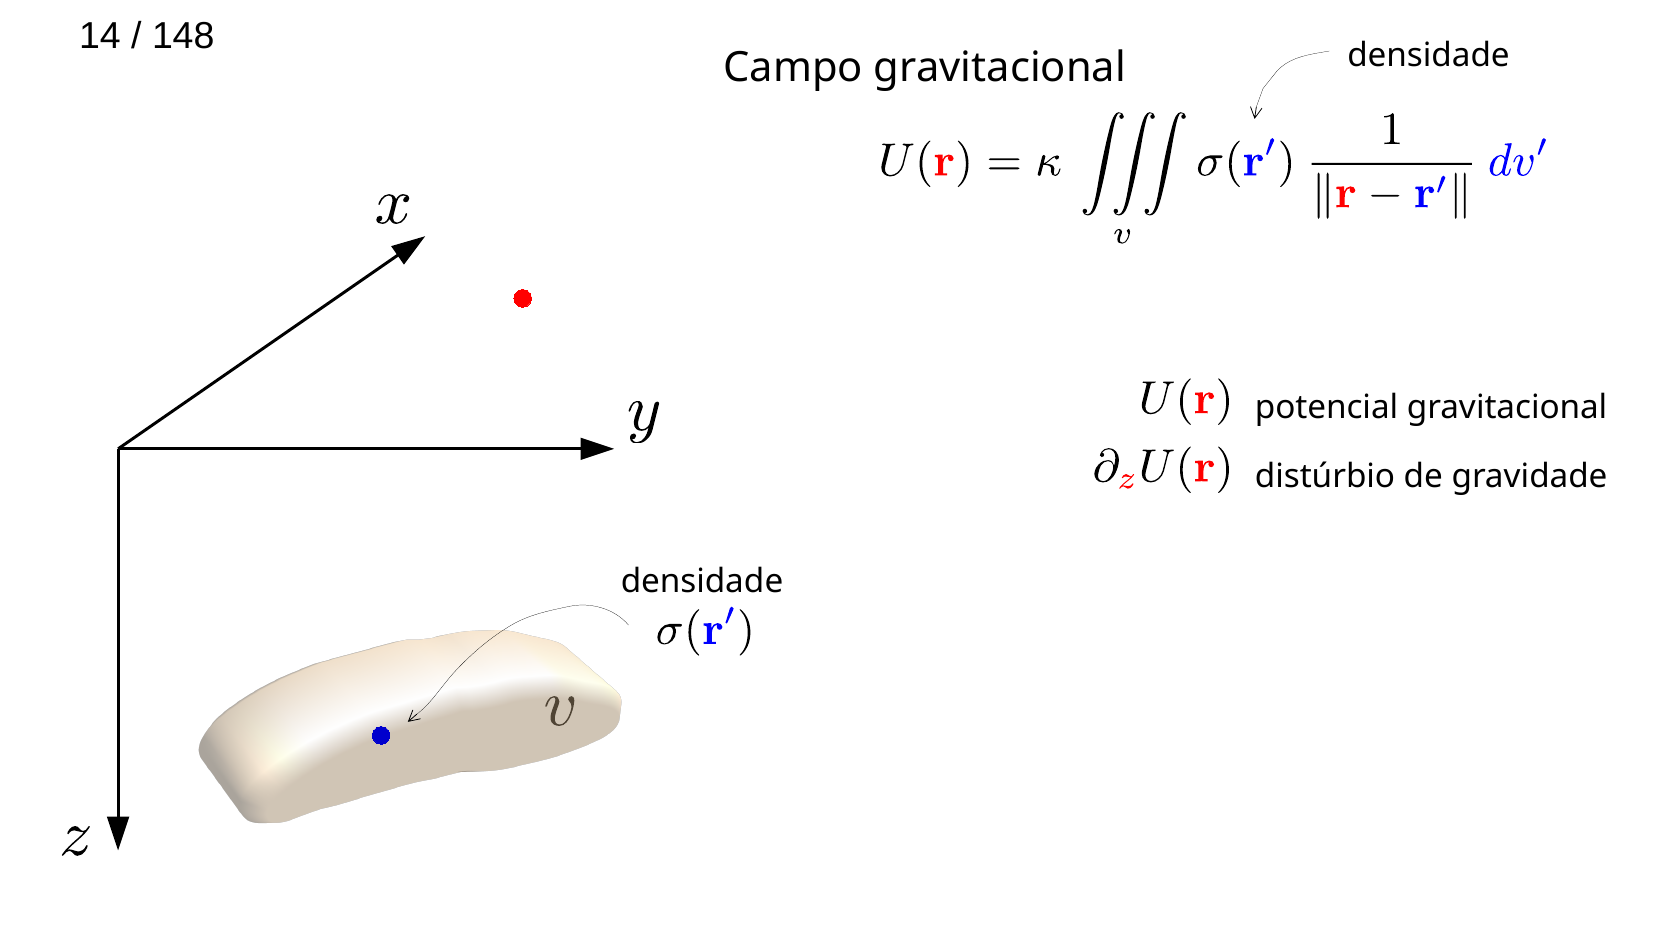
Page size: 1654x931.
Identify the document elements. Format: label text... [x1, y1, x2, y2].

picture [374, 194, 413, 224]
picture [1090, 444, 1236, 495]
text_box potencial gravitacional [1240, 376, 1602, 428]
text_box densidade [606, 549, 795, 601]
text_box <number> / 148 [0, 0, 240, 71]
text_box [513, 289, 532, 308]
picture [626, 401, 662, 443]
picture [59, 826, 93, 856]
text_box densidade [1332, 23, 1521, 76]
picture [1136, 376, 1236, 427]
picture [878, 112, 1547, 244]
picture [655, 606, 756, 656]
text_box Campo gravitacional [708, 29, 1112, 91]
text_box [372, 726, 390, 745]
text_box distúrbio de gravidade [1240, 444, 1606, 496]
